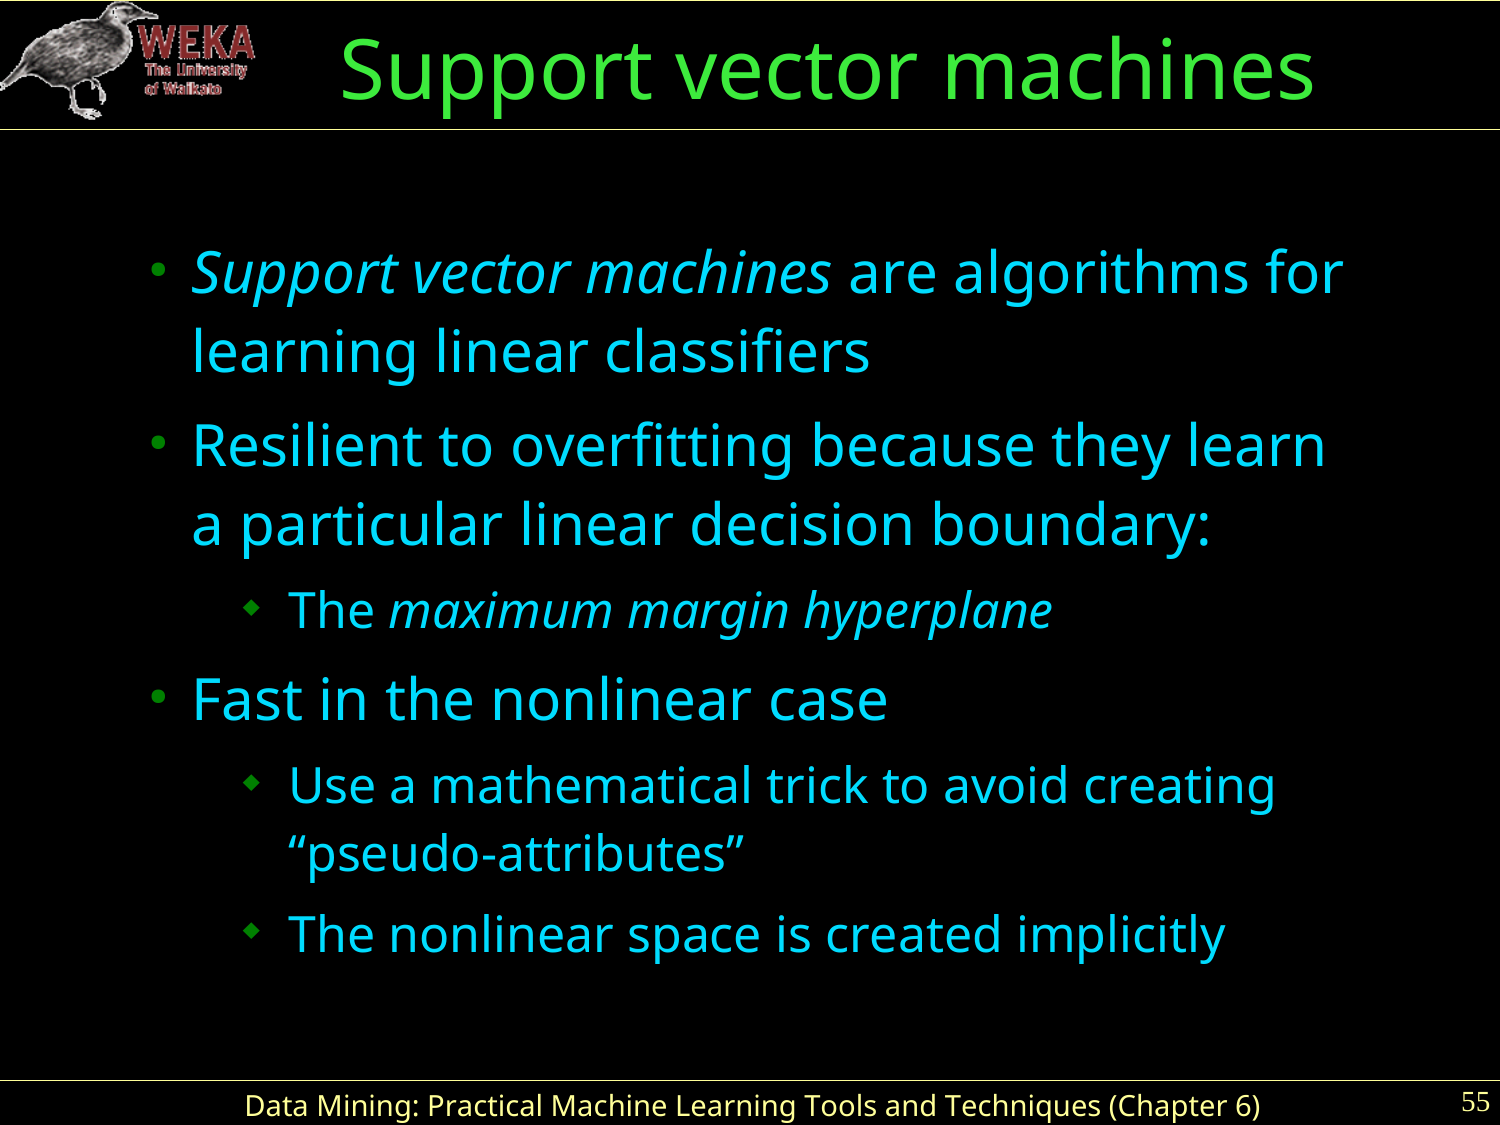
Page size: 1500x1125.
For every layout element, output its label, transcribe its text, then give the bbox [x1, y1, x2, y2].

title Support vector machines [324, 0, 1500, 148]
picture [0, 1, 266, 129]
list Support vector machines are algorithms for learning linear classifiers Resilient to overfitting because they learn a particular linear decision boundary: The maximum margin hyperplane Fast in the nonlinear case Use a mathematical trick to avoid creating “pseudo-attributes” The nonlinear space is created implicitly [134, 223, 1372, 900]
